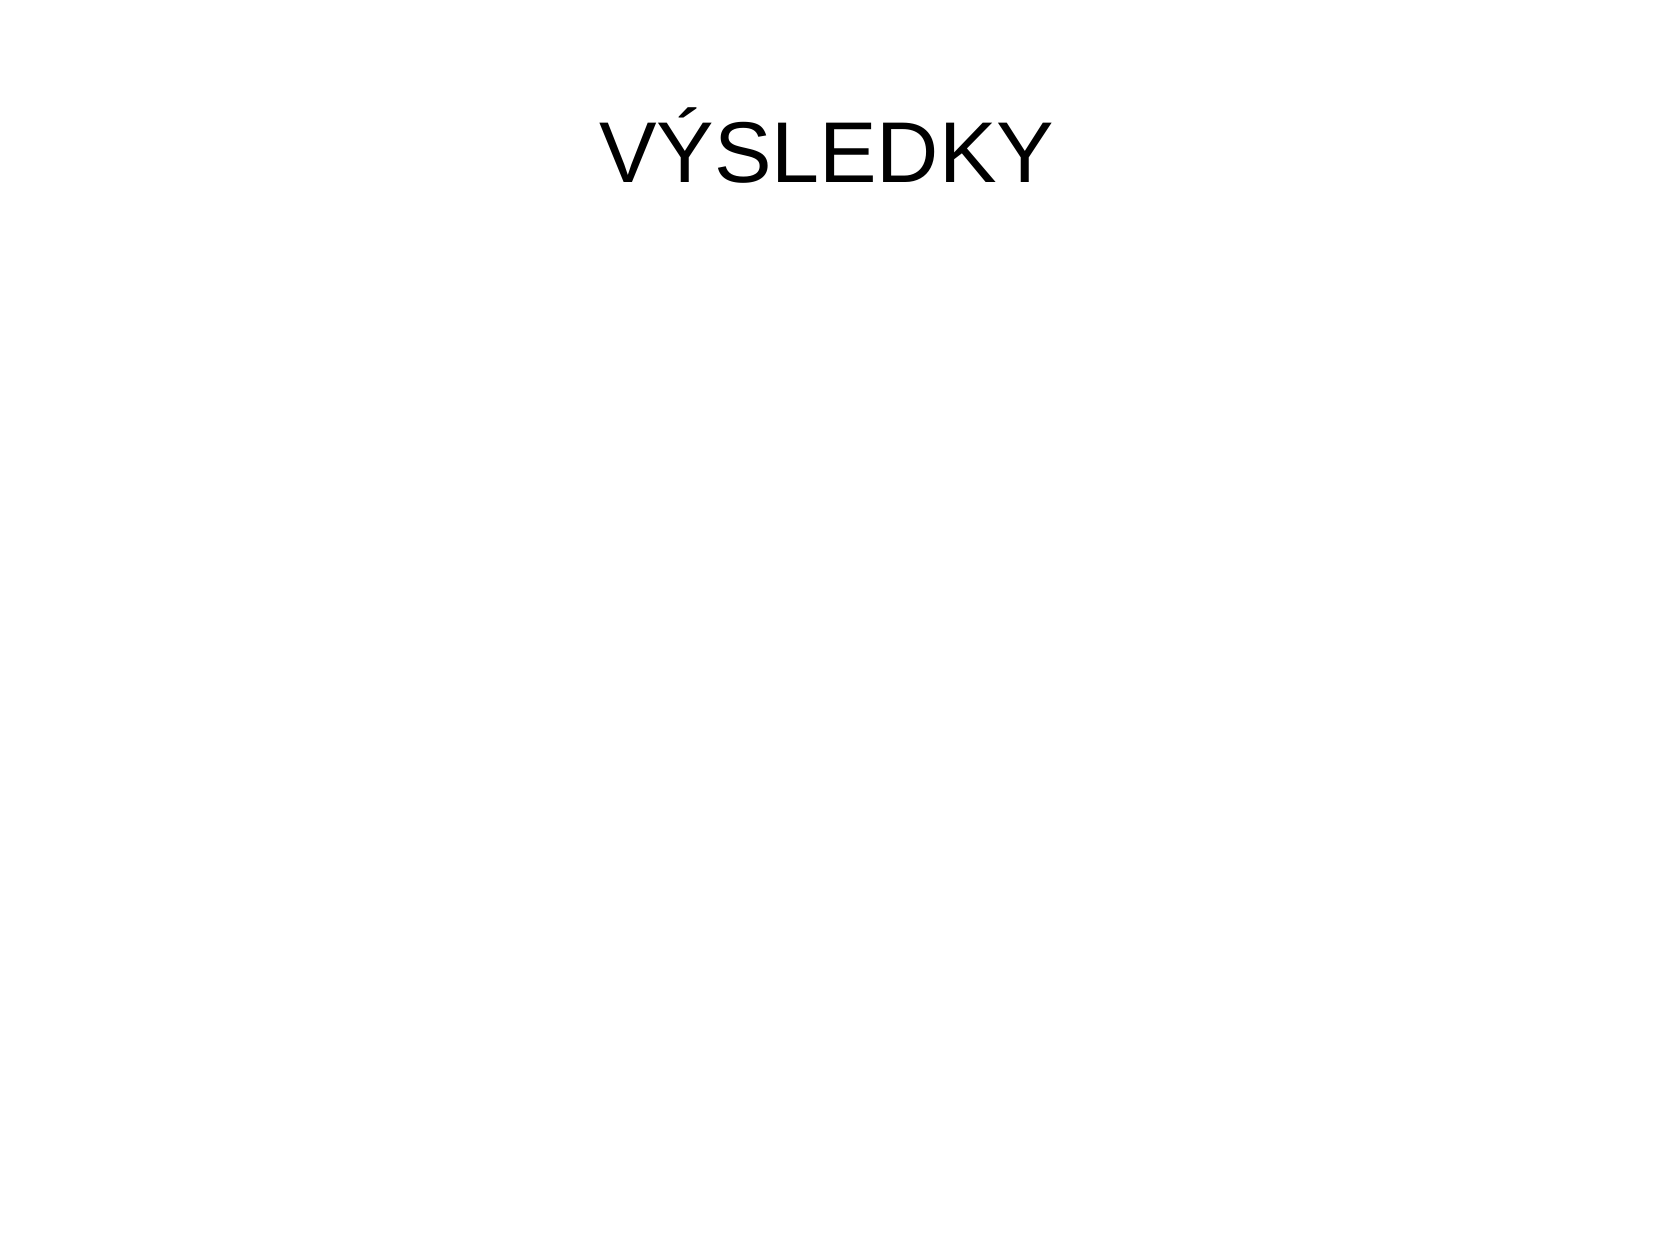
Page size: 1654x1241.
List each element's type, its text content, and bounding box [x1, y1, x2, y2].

title VÝSLEDKY [82, 49, 1571, 257]
